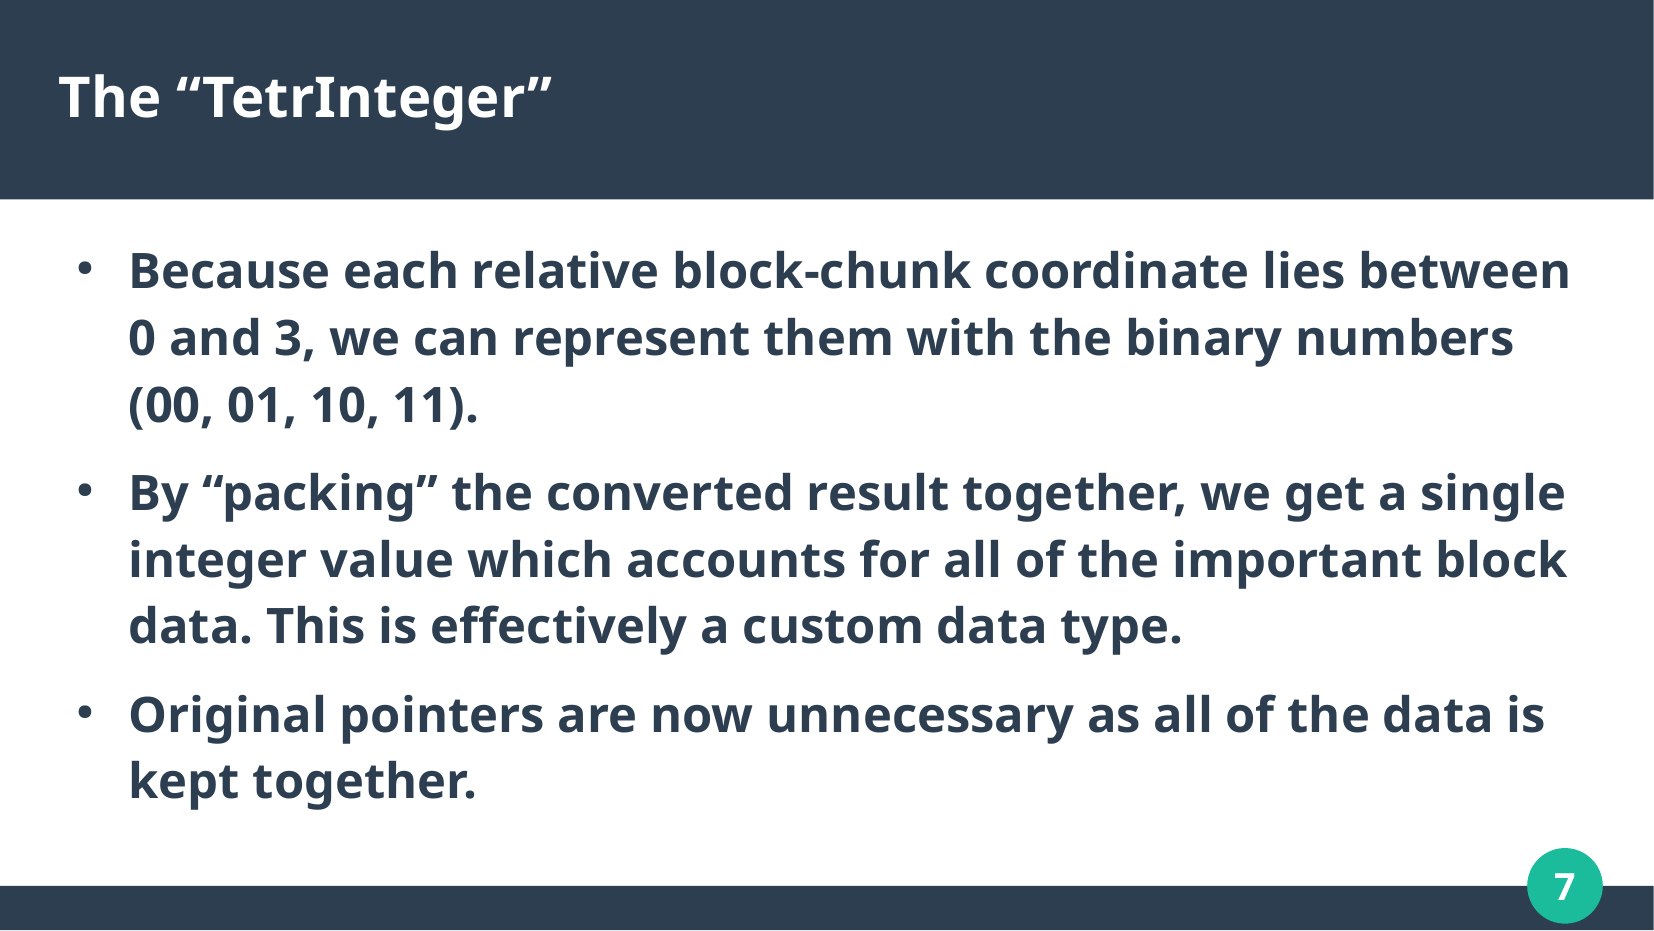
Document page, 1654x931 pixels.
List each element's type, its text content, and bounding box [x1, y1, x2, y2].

list Because each relative block-chunk coordinate lies between 0 and 3, we can represent them with the binary numbers (00, 01, 10, 11). By “packing” the converted result together, we get a single integer value which accounts for all of the important block data. This is effectively a custom data type. Original pointers are now unnecessary as all of the data is kept together. [59, 236, 1595, 820]
title The “TetrInteger” [59, 37, 1595, 155]
